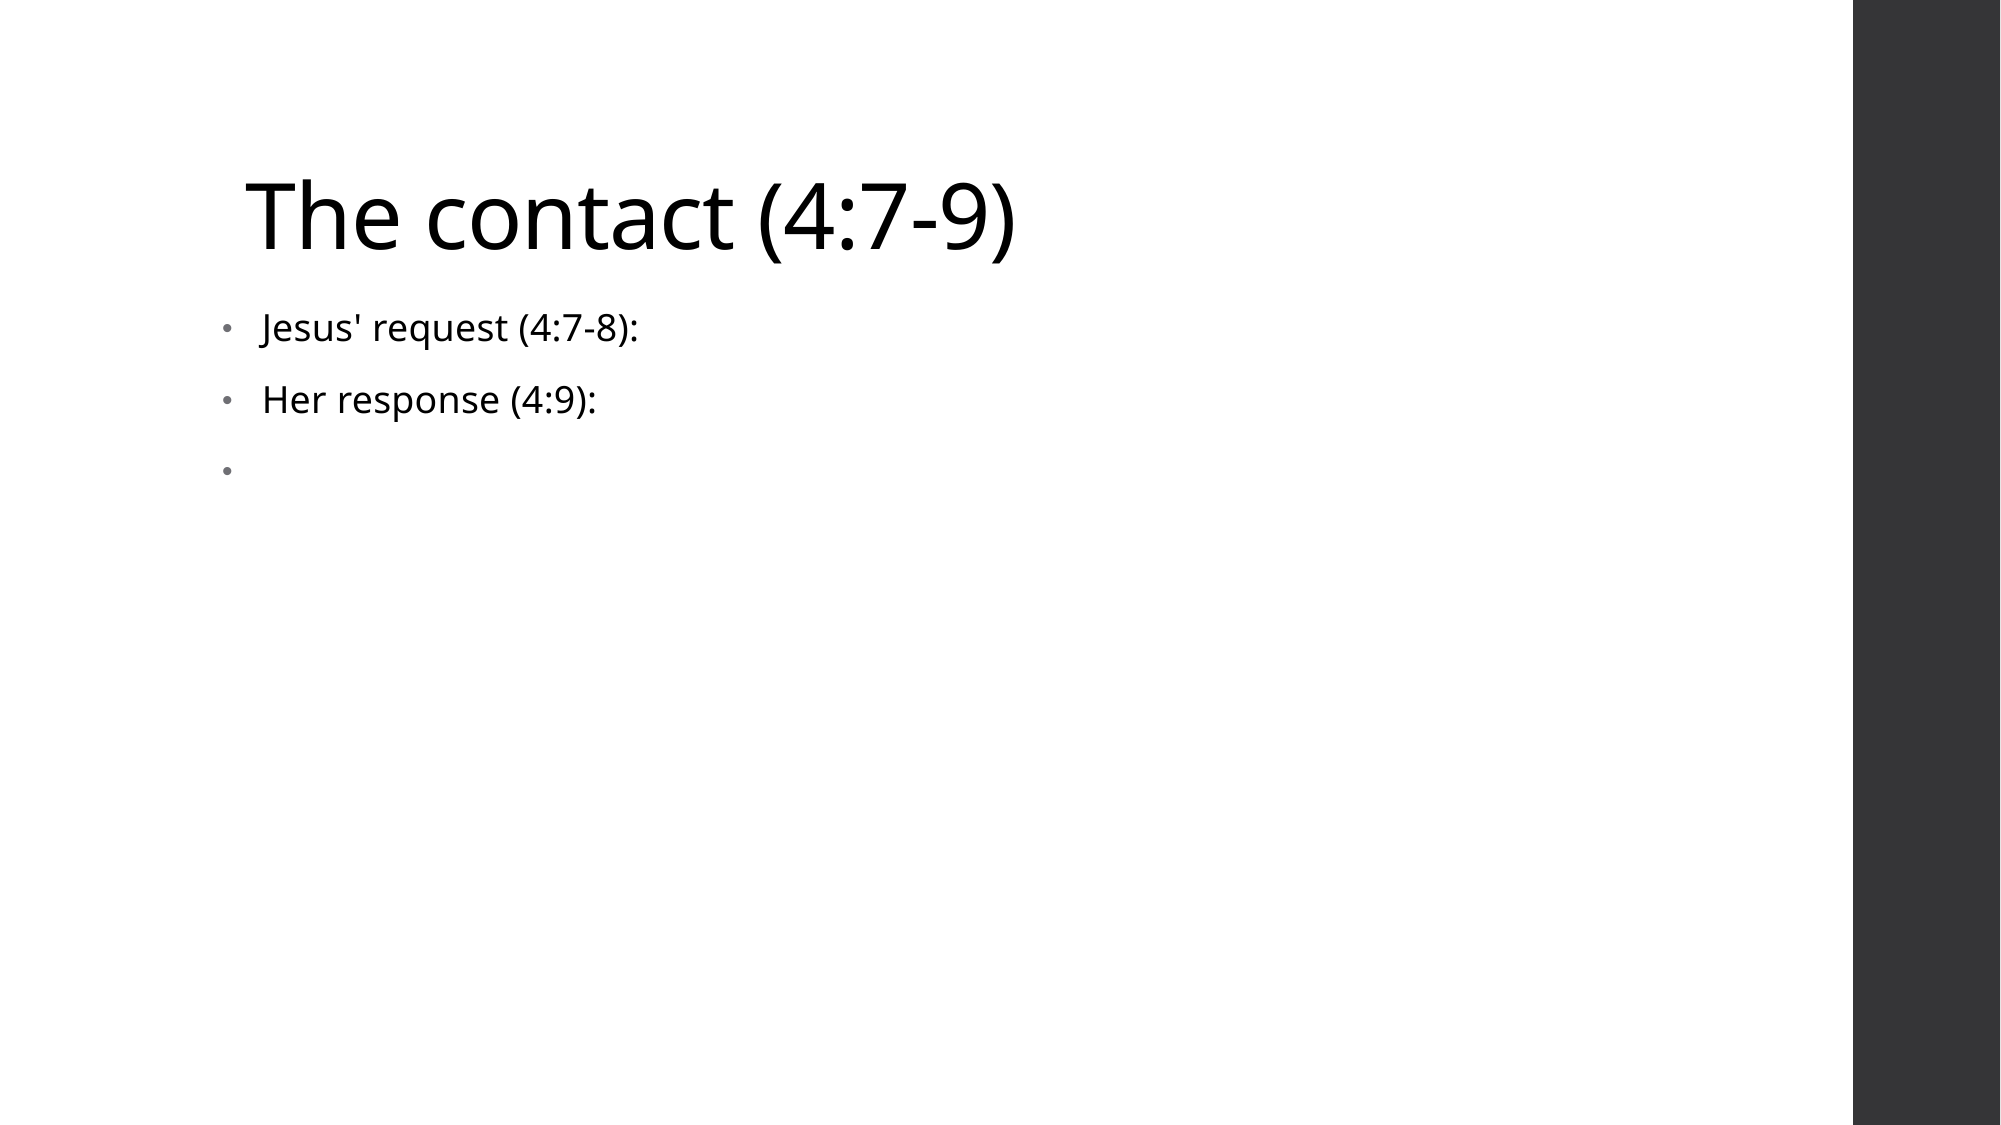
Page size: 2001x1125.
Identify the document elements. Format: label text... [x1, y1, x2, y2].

list Jesus' request (4:7-8): Her response (4:9): [206, 299, 1617, 1014]
title The contact (4:7-9) [206, 60, 1797, 278]
